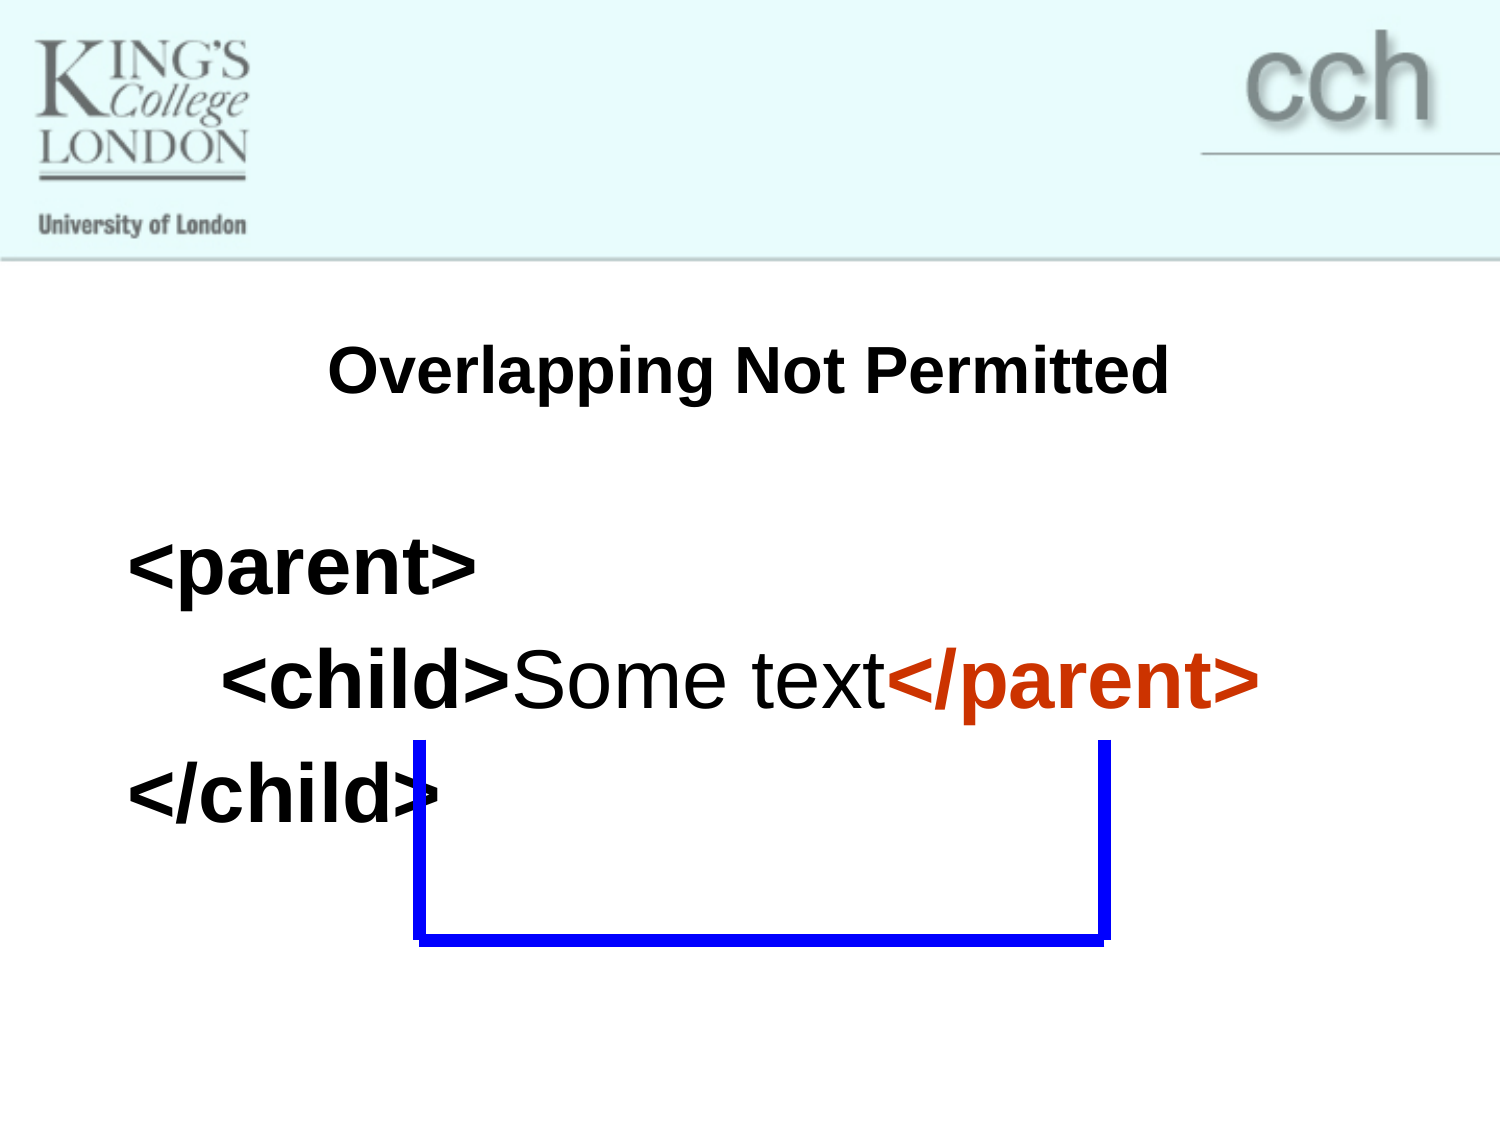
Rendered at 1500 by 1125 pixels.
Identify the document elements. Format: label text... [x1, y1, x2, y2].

list Overlapping Not Permitted <parent> <child>Some text</parent> </child> [112, 324, 1388, 1125]
picture [0, 0, 1500, 1125]
